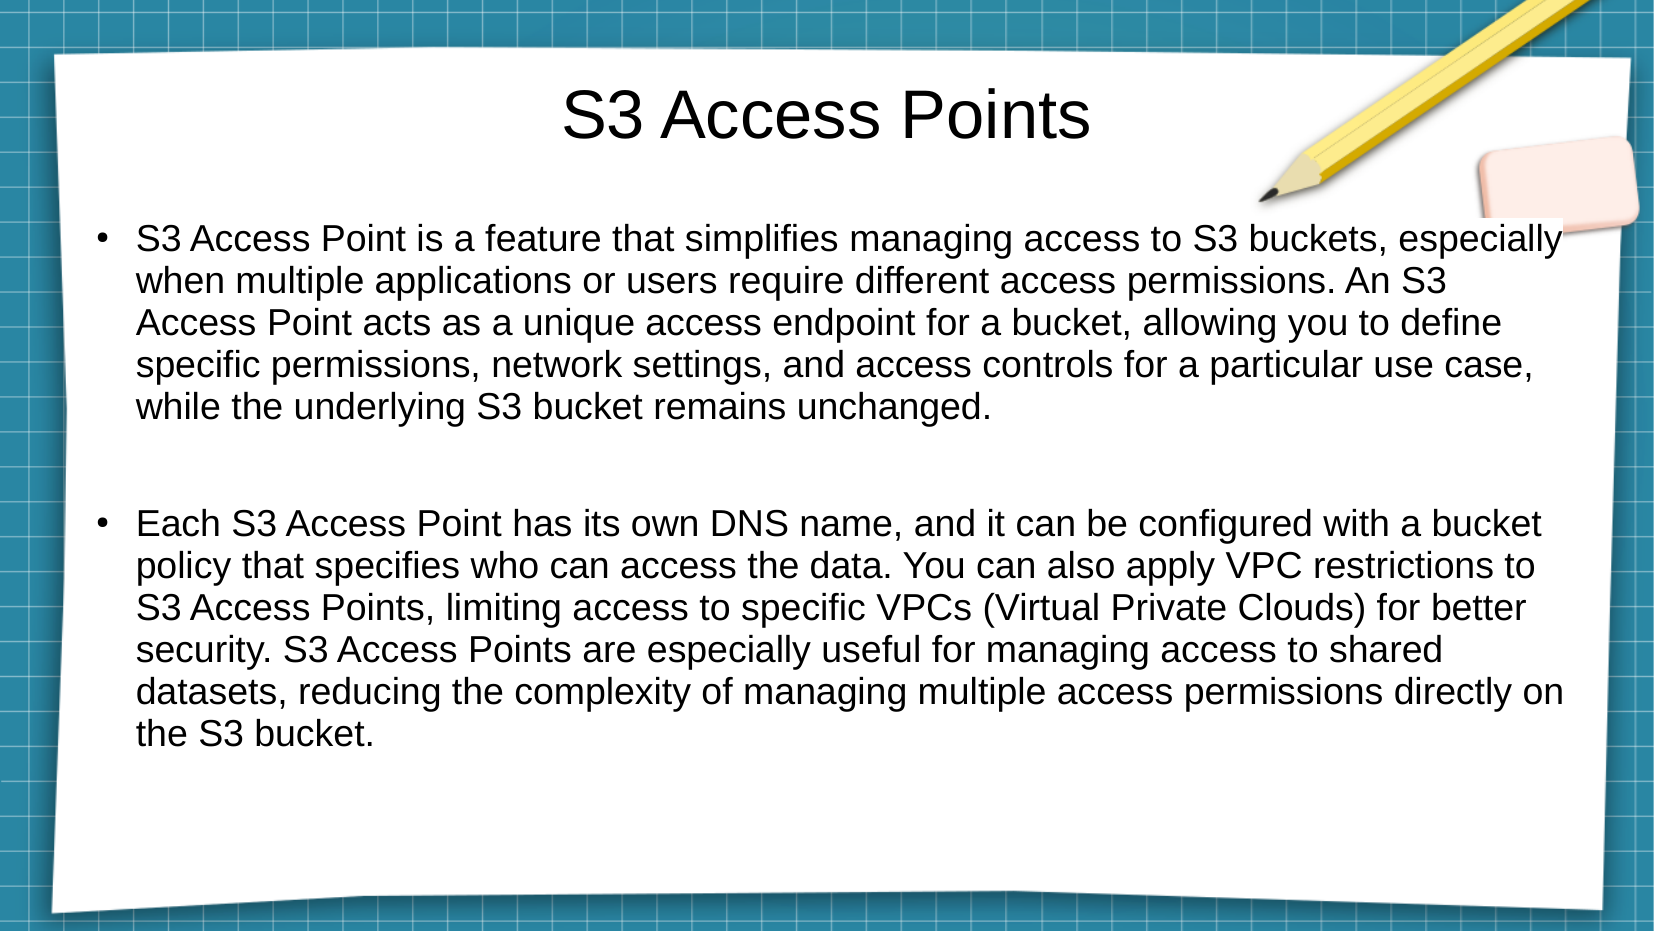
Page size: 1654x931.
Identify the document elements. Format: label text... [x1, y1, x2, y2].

title S3 Access Points [82, 37, 1571, 193]
list S3 Access Point is a feature that simplifies managing access to S3 buckets, especially when multiple applications or users require different access permissions. An S3 Access Point acts as a unique access endpoint for a bucket, allowing you to define specific permissions, network settings, and access controls for a particular use case, while the underlying S3 bucket remains unchanged. Each S3 Access Point has its own DNS name, and it can be configured with a bucket policy that specifies who can access the data. You can also apply VPC restrictions to S3 Access Points, limiting access to specific VPCs (Virtual Private Clouds) for better security. S3 Access Points are especially useful for managing access to shared datasets, reducing the complexity of managing multiple access permissions directly on the S3 bucket. [82, 217, 1571, 758]
picture [0, 0, 1654, 931]
